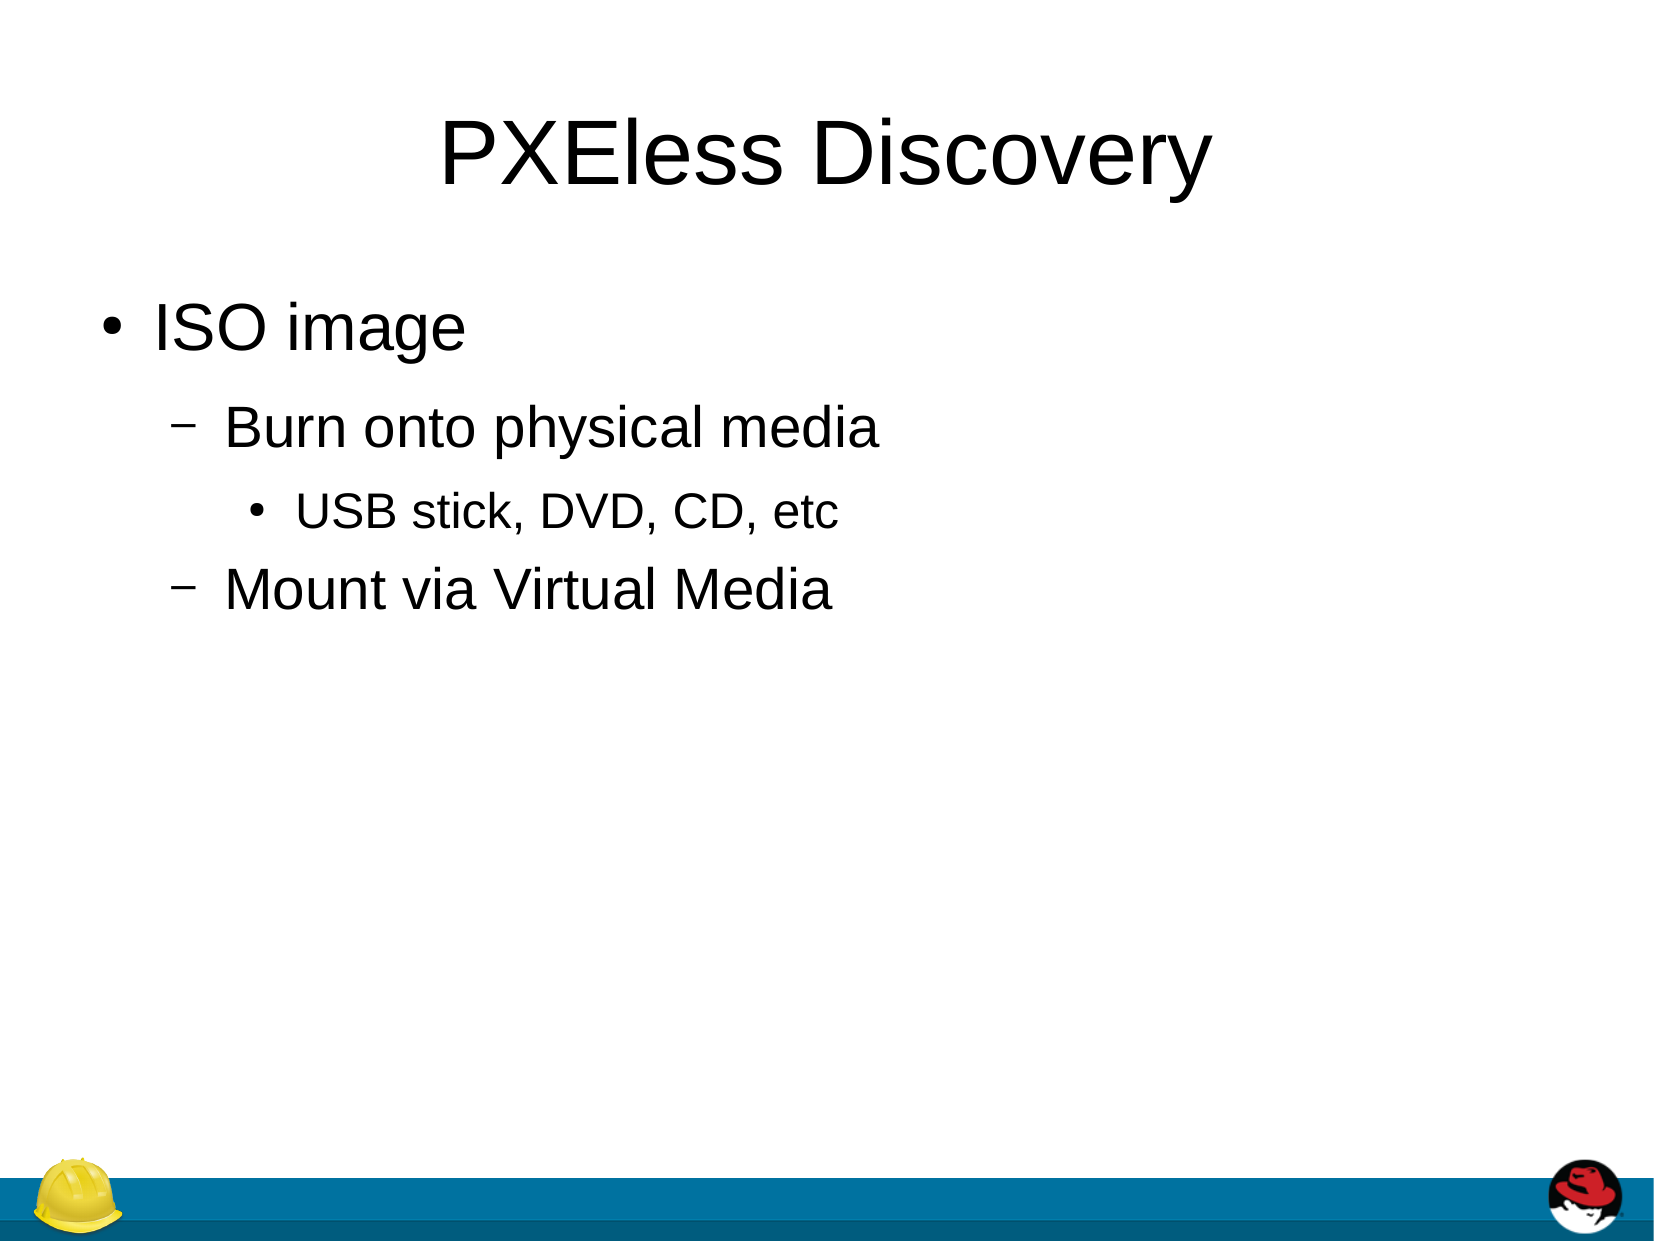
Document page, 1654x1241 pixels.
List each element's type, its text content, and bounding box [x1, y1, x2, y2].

picture [1547, 1157, 1630, 1233]
picture [23, 1145, 130, 1235]
title PXEless Discovery [82, 49, 1571, 257]
list ISO image Burn onto physical media USB stick, DVD, CD, etc Mount via Virtual Media [82, 290, 1571, 1010]
